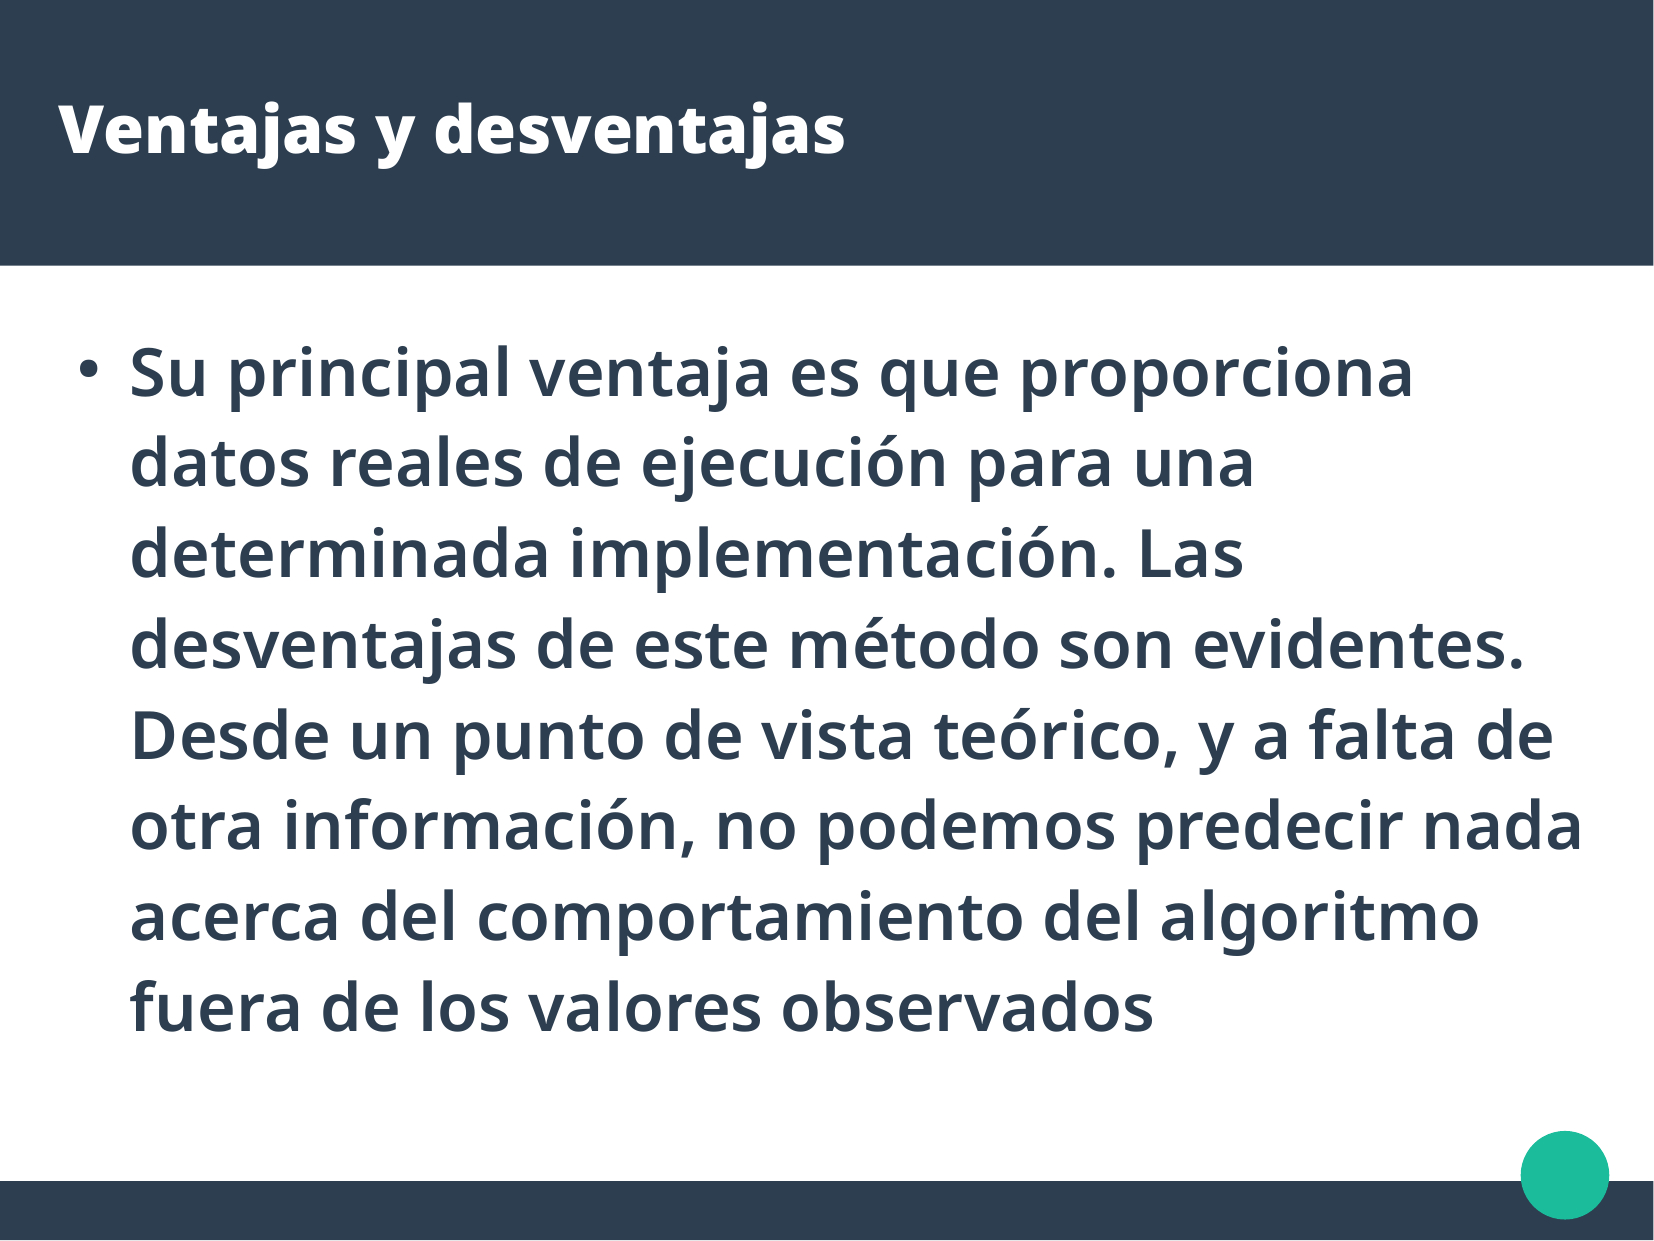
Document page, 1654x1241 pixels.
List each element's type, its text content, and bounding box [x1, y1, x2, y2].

title Ventajas y desventajas [59, 49, 1595, 207]
list Su principal ventaja es que proporciona datos reales de ejecución para una determinada implementación. Las desventajas de este método son evidentes. Desde un punto de vista teórico, y a falta de otra información, no podemos predecir nada acerca del comportamiento del algoritmo fuera de los valores observados [59, 324, 1595, 1152]
